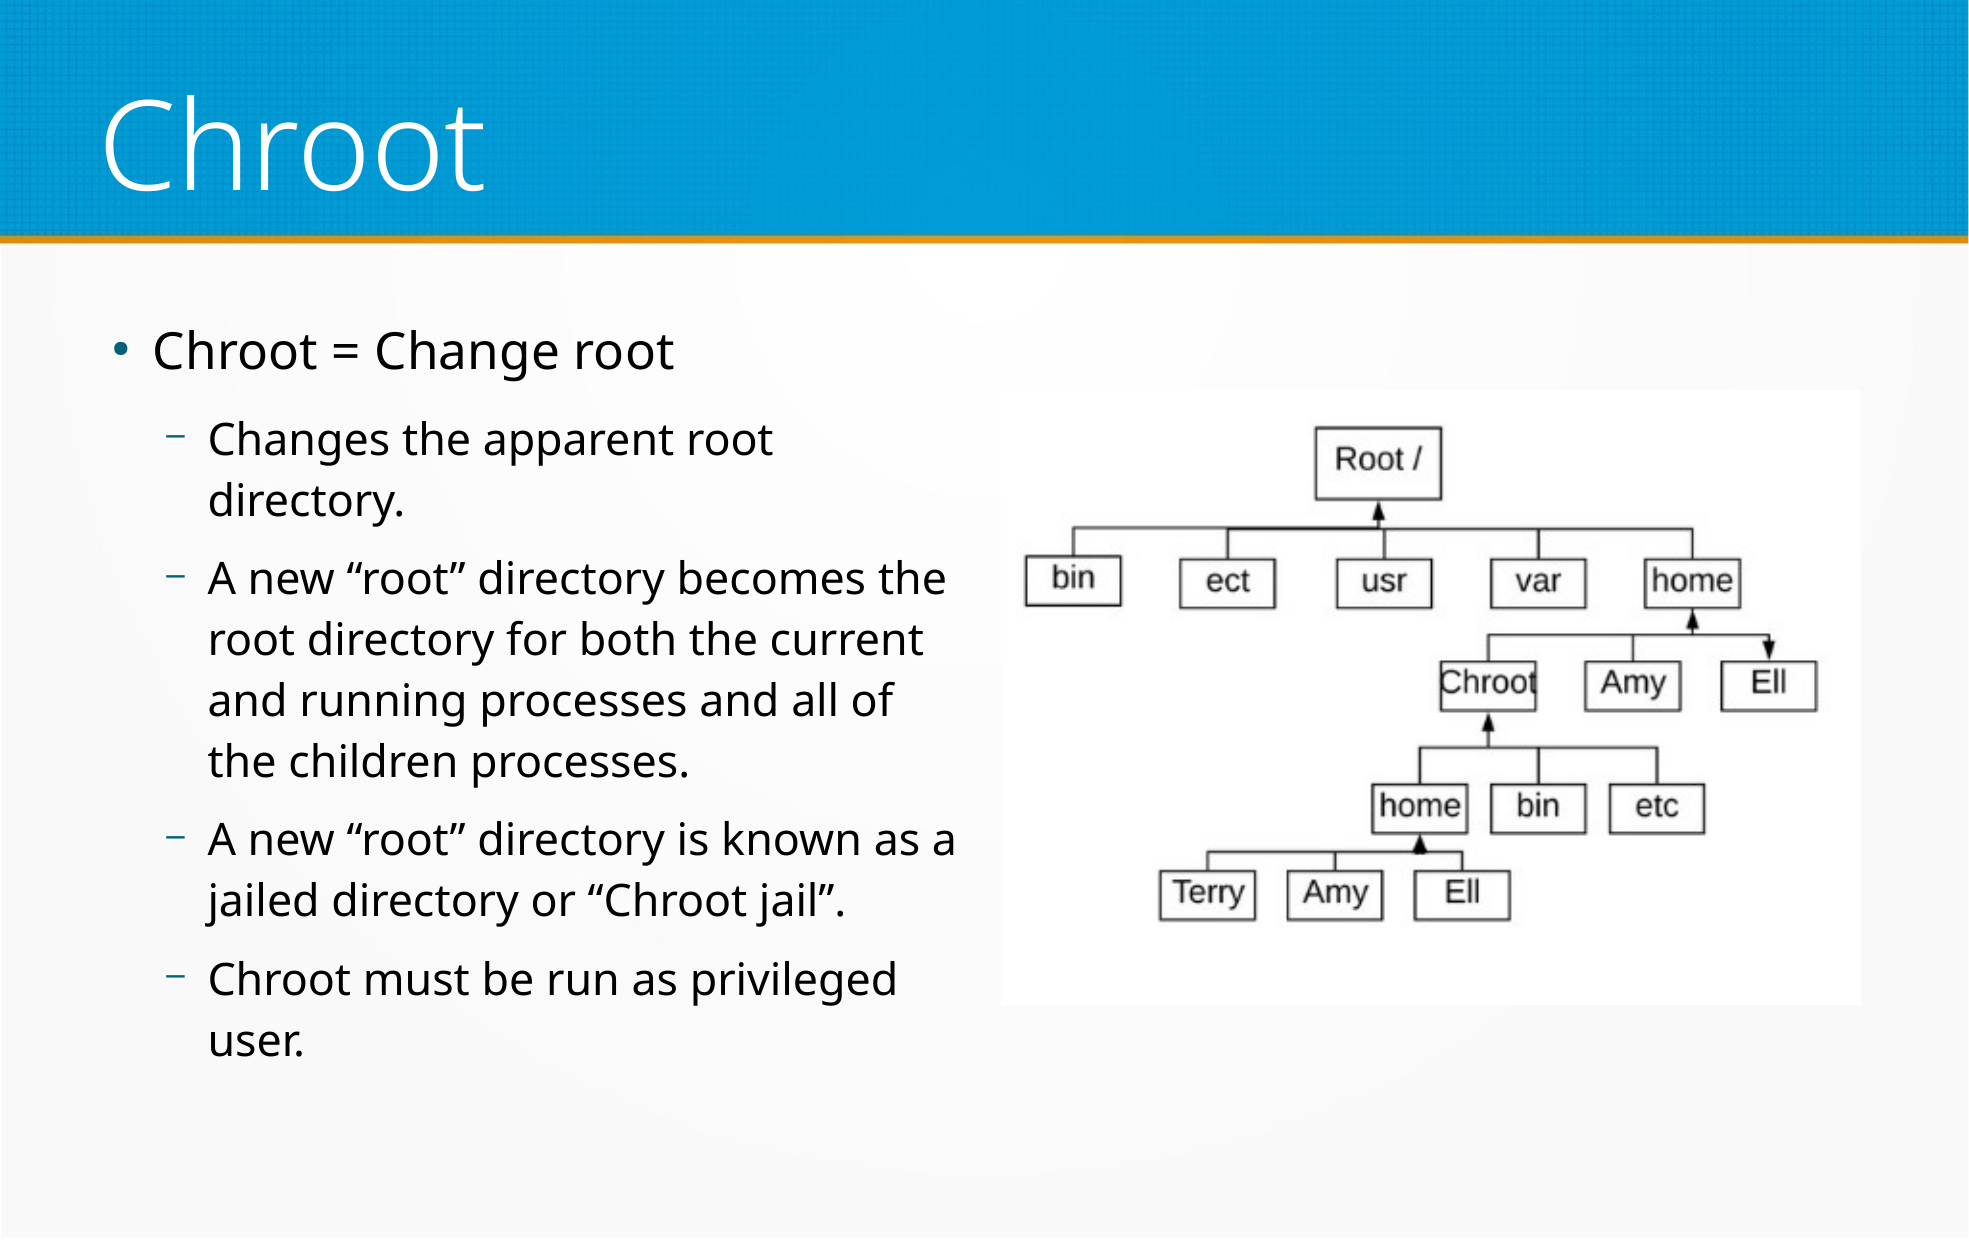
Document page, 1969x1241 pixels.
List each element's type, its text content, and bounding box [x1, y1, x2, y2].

list Chroot = Change root Changes the apparent root directory. A new “root” directory becomes the root directory for both the current and running processes and all of the children processes. A new “root” directory is known as a jailed directory or “Chroot jail”. Chroot must be run as privileged user. [98, 315, 958, 1081]
title Chroot [98, 19, 1870, 227]
picture [0, 233, 1969, 1241]
